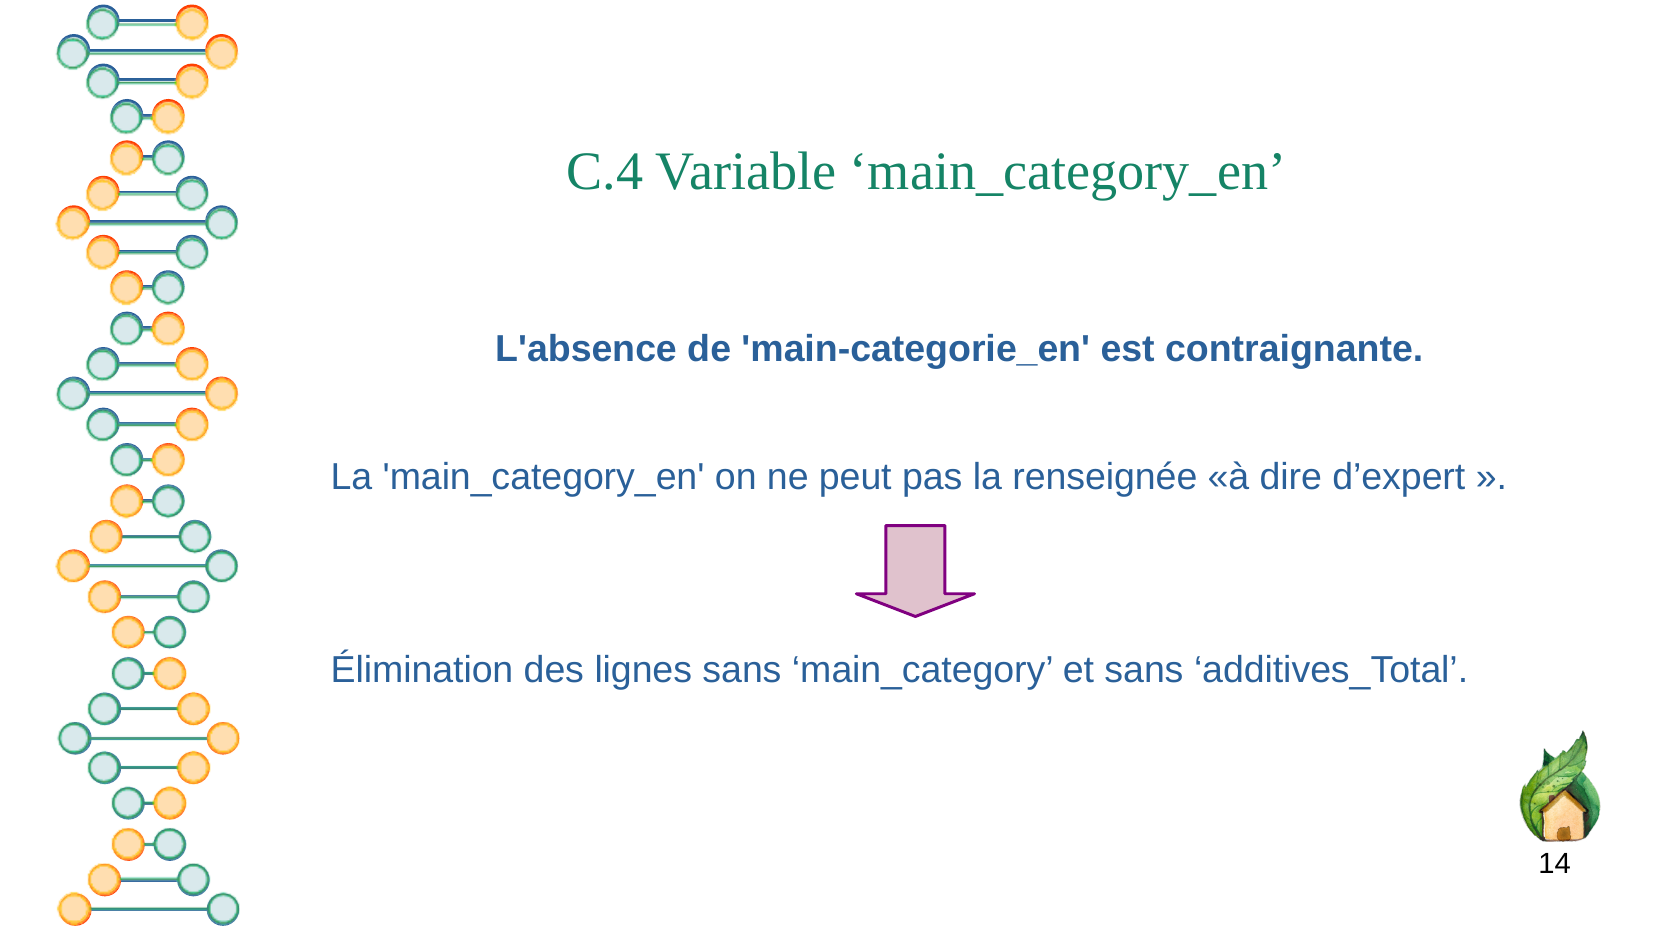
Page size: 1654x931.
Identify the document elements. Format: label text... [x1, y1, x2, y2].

picture [1500, 726, 1619, 845]
picture [0, 0, 351, 931]
text_box [856, 525, 975, 617]
list L'absence de 'main-categorie_en' est contraignante. La 'main_category_en' on ne peut pas la renseignée «à dire d’expert ». Élimination des lignes sans ‘main_category’ et sans ‘additives_Total’. [351, 263, 1589, 804]
title C.4 Variable ‘main_category_en’ [351, 141, 1561, 249]
